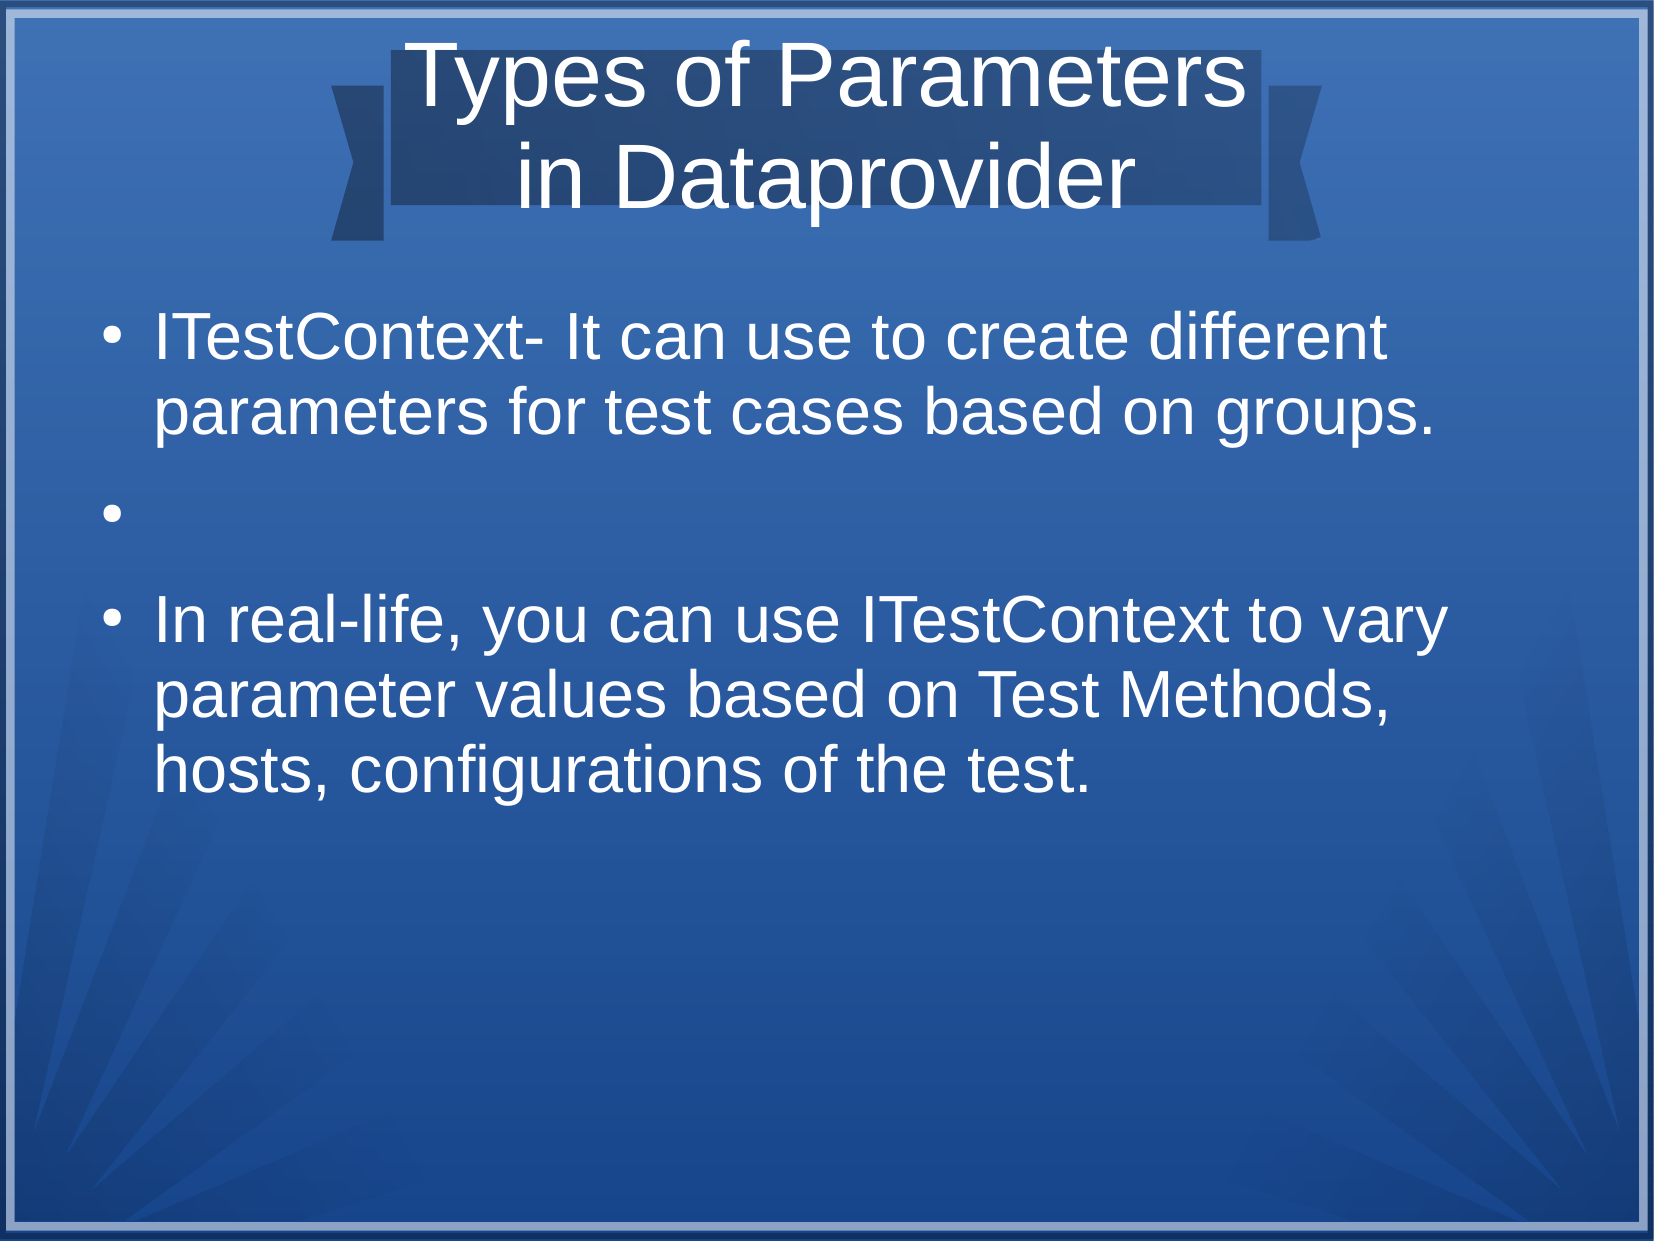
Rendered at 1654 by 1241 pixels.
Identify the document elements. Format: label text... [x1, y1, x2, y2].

title Types of Parameters in Dataprovider [389, 23, 1264, 229]
list ITestContext- It can use to create different parameters for test cases based on groups. In real-life, you can use ITestContext to vary parameter values based on Test Methods, hosts, configurations of the test. [82, 299, 1571, 1130]
